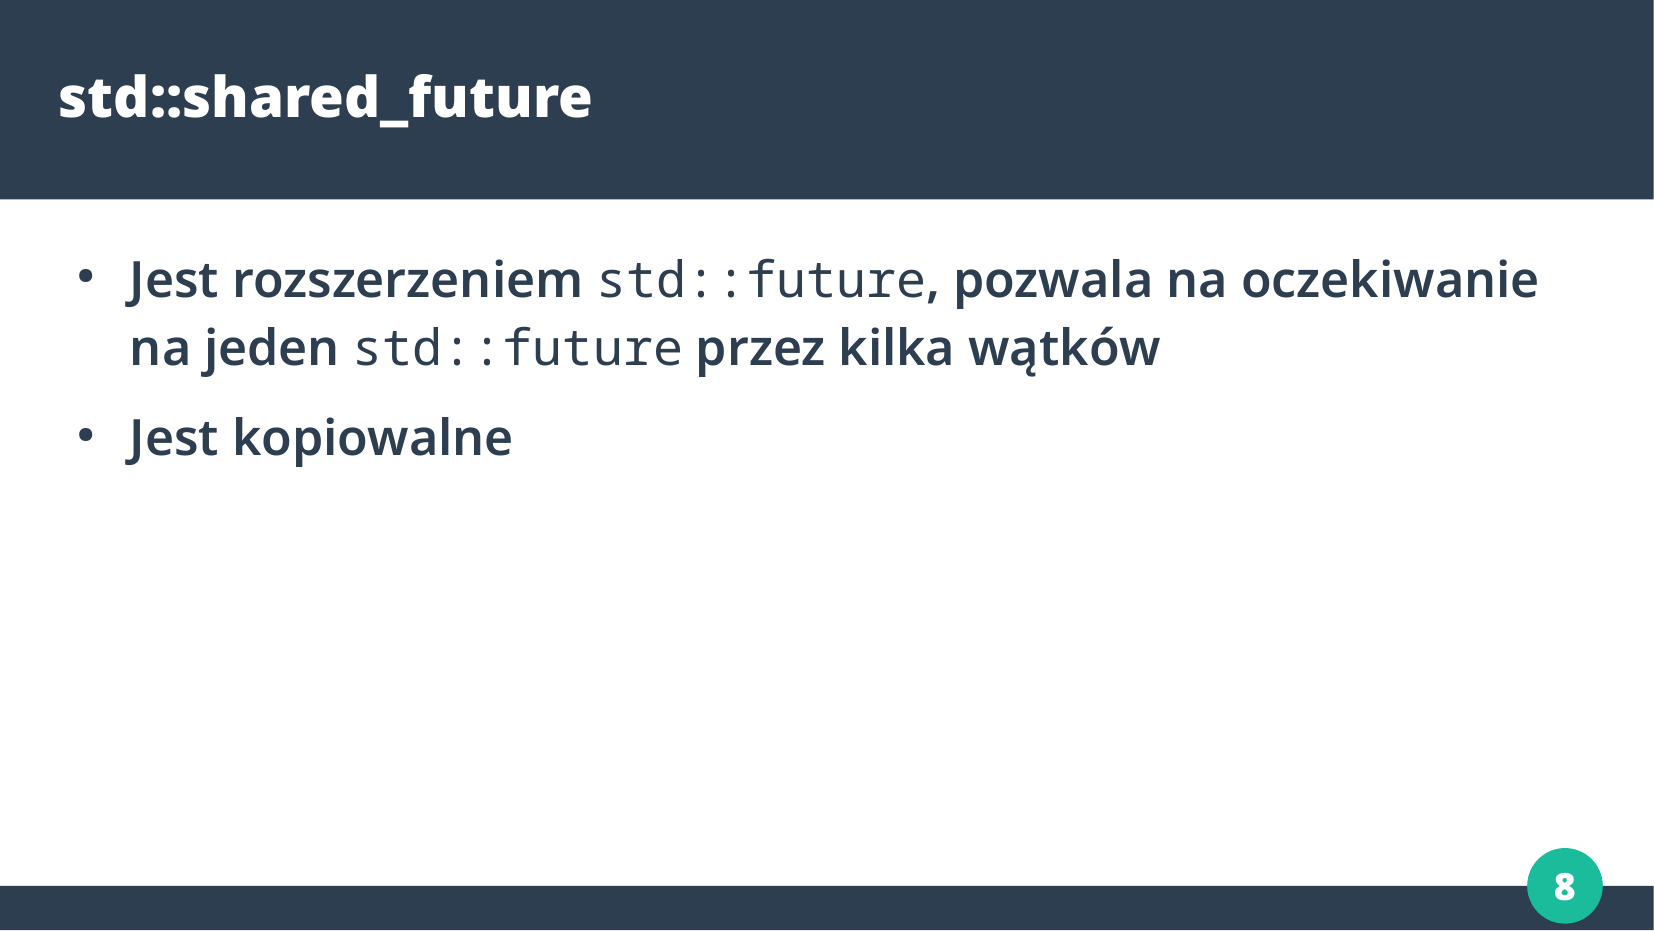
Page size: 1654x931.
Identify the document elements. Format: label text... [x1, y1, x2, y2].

list Jest rozszerzeniem std::future, pozwala na oczekiwanie na jeden std::future przez kilka wątków Jest kopiowalne [59, 243, 1595, 864]
title std::shared_future [59, 37, 1595, 155]
